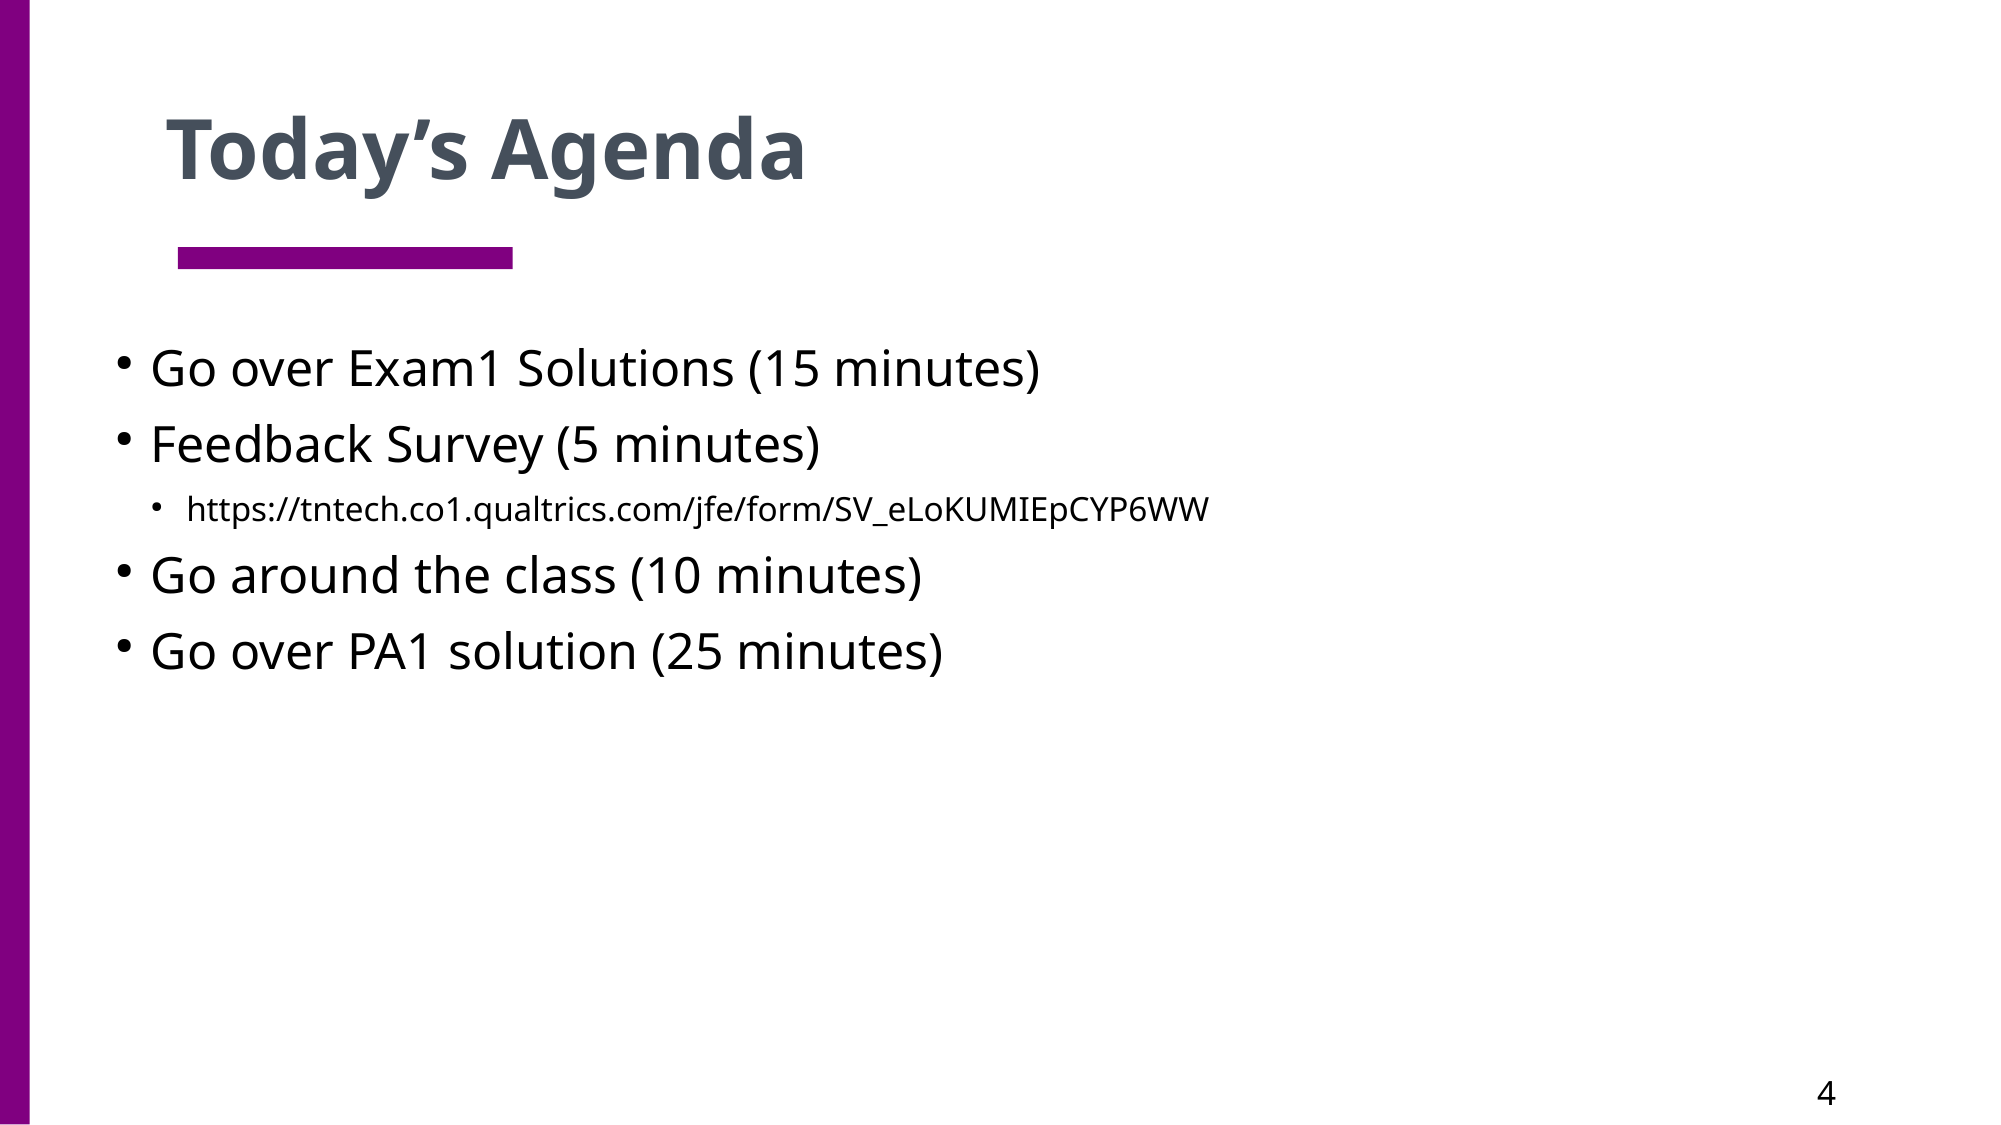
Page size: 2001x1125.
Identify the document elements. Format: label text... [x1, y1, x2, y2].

text_box Go over Exam1 Solutions (15 minutes) Feedback Survey (5 minutes) https://tntech.co1.qualtrics.com/jfe/form/SV_eLoKUMIEpCYP6WW Go around the class (10 minutes) Go over PA1 solution (25 minutes) [100, 329, 2000, 1002]
text_box Today’s Agenda [151, 0, 1849, 212]
